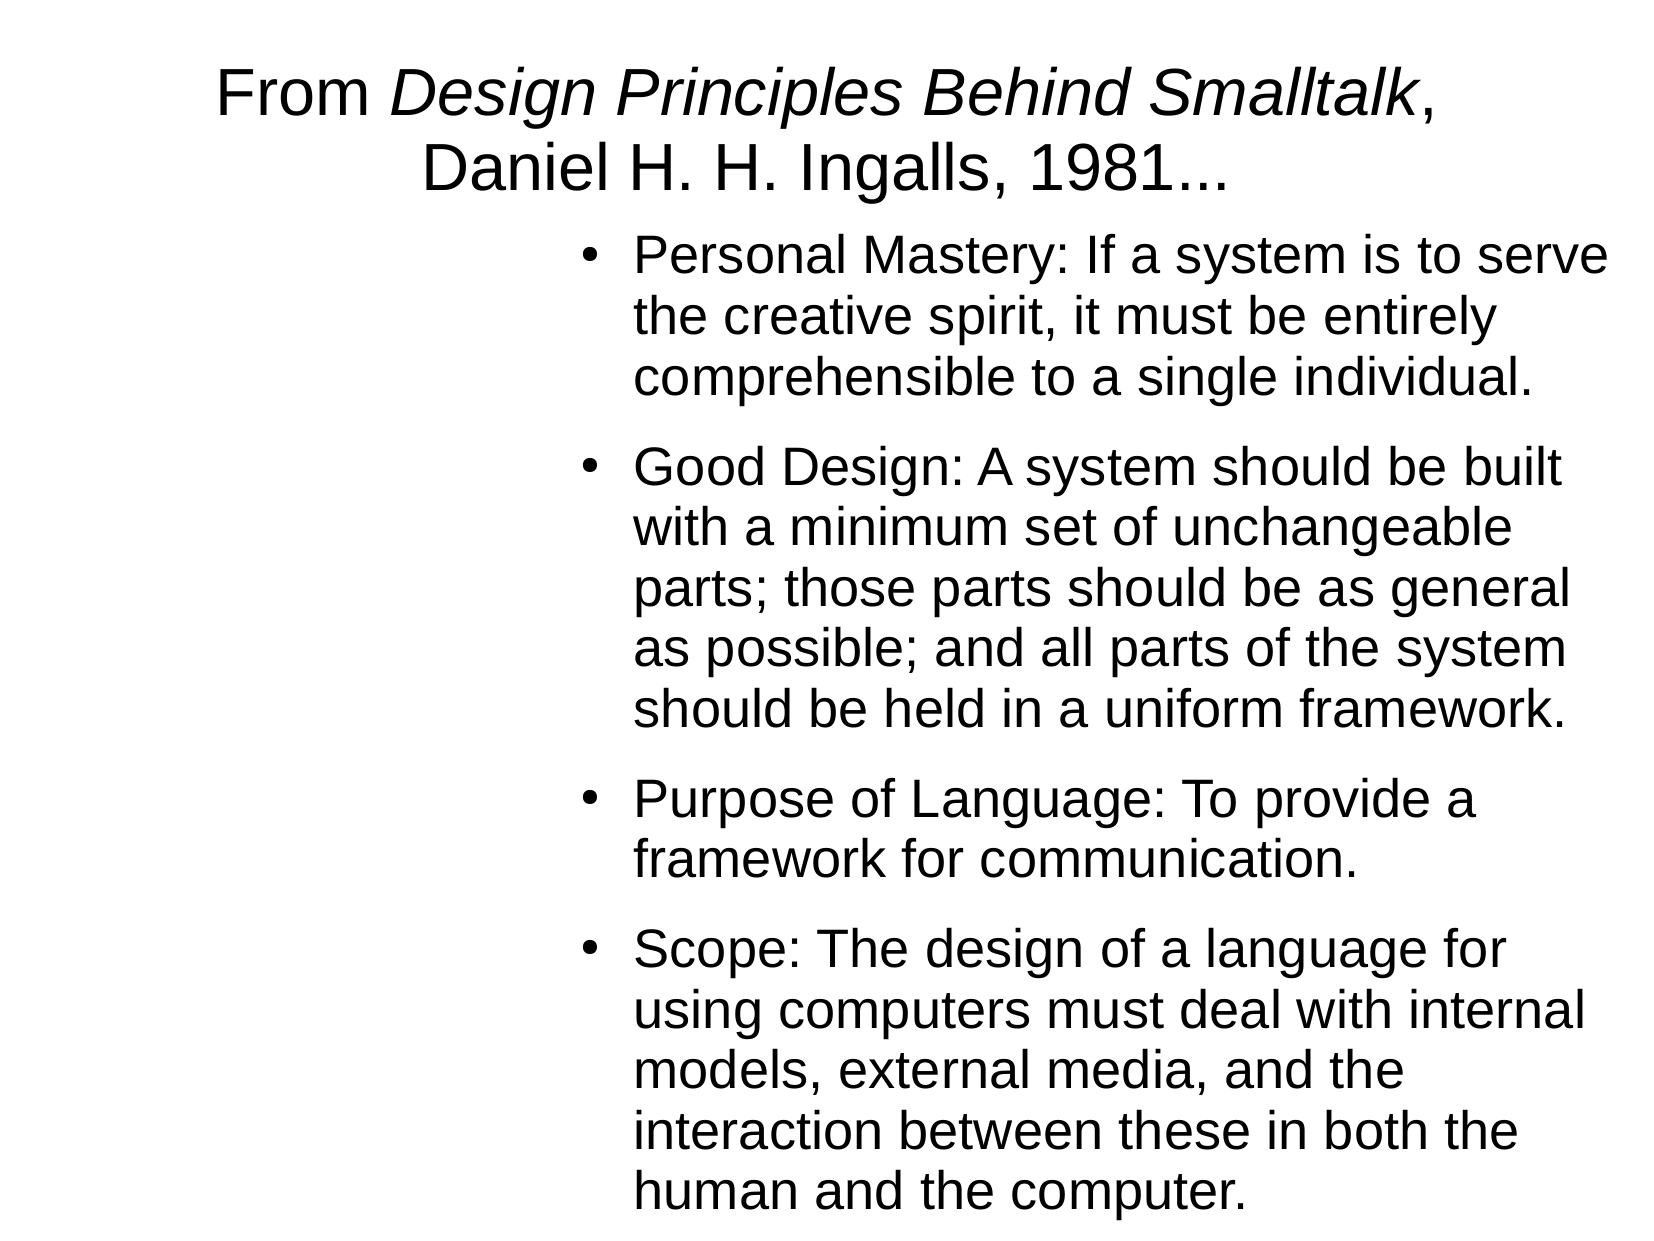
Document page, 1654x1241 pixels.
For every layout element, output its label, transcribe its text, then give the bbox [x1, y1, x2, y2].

list Personal Mastery: If a system is to serve the creative spirit, it must be entirely comprehensible to a single individual. Good Design: A system should be built with a minimum set of unchangeable parts; those parts should be as general as possible; and all parts of the system should be held in a uniform framework. Purpose of Language: To provide a framework for communication. Scope: The design of a language for using computers must deal with internal models, external media, and the interaction between these in both the human and the computer. [562, 225, 1621, 1222]
title From Design Principles Behind Smalltalk, Daniel H. H. Ingalls, 1981... [82, 49, 1571, 211]
